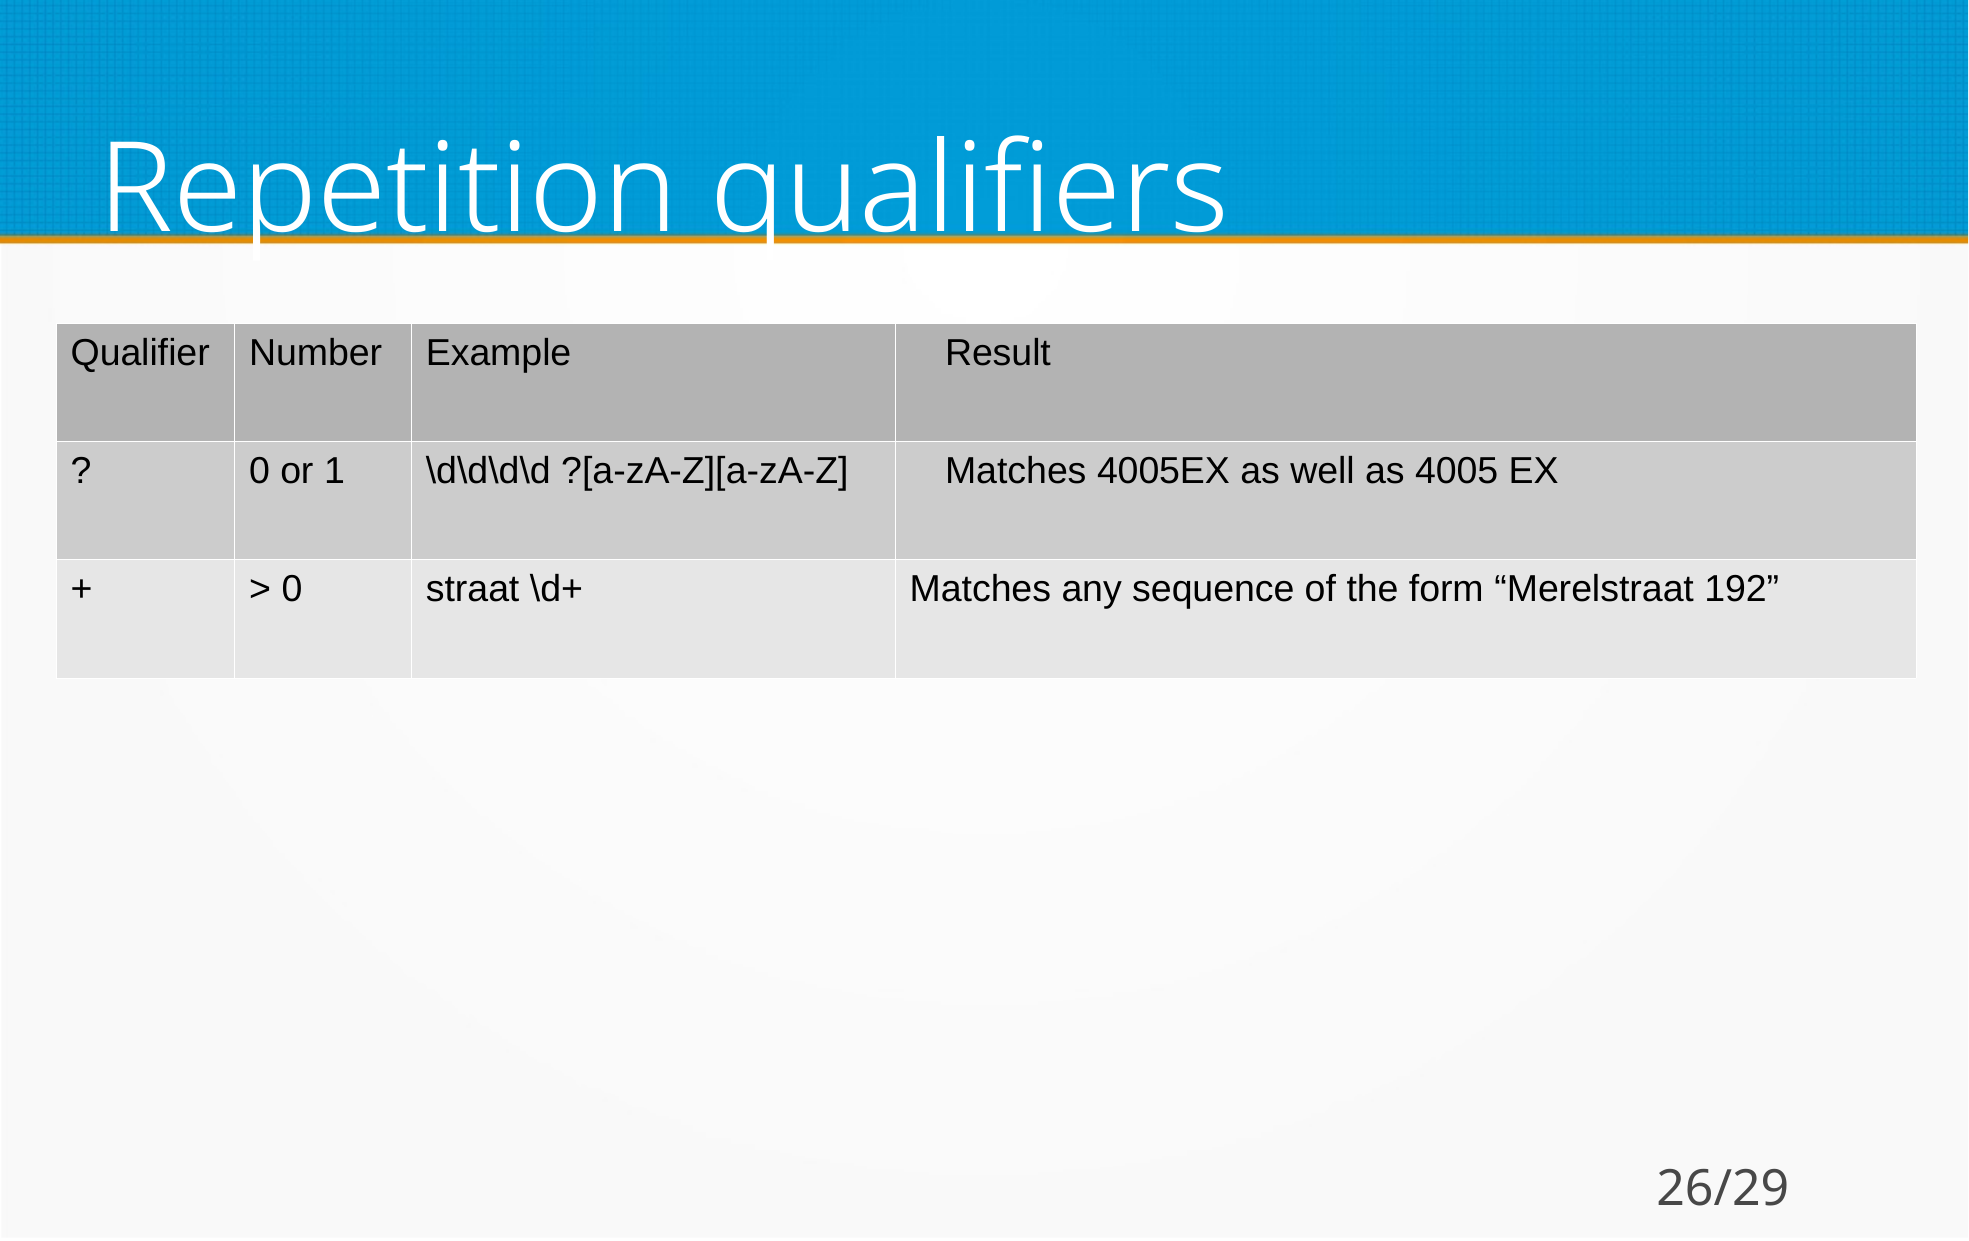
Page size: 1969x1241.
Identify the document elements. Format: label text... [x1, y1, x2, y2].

table_cell Matches 4005EX as well as 4005 EX [896, 442, 1916, 559]
table_header Example [412, 324, 895, 441]
table_header Qualifier [57, 324, 234, 441]
picture [0, 233, 1969, 1241]
table_header Result [896, 324, 1916, 441]
table_cell 0 or 1 [235, 442, 411, 559]
table_cell > 0 [235, 560, 411, 678]
table_cell ? [57, 442, 234, 559]
table_cell + [57, 560, 234, 678]
table_cell straat \d+ [412, 560, 895, 678]
title Repetition qualifiers [98, 49, 1870, 257]
table_cell \d\d\d\d ?[a-zA-Z][a-zA-Z] [412, 442, 895, 559]
table_cell Matches any sequence of the form “Merelstraat 192” [896, 560, 1916, 678]
table_header Number [235, 324, 411, 441]
